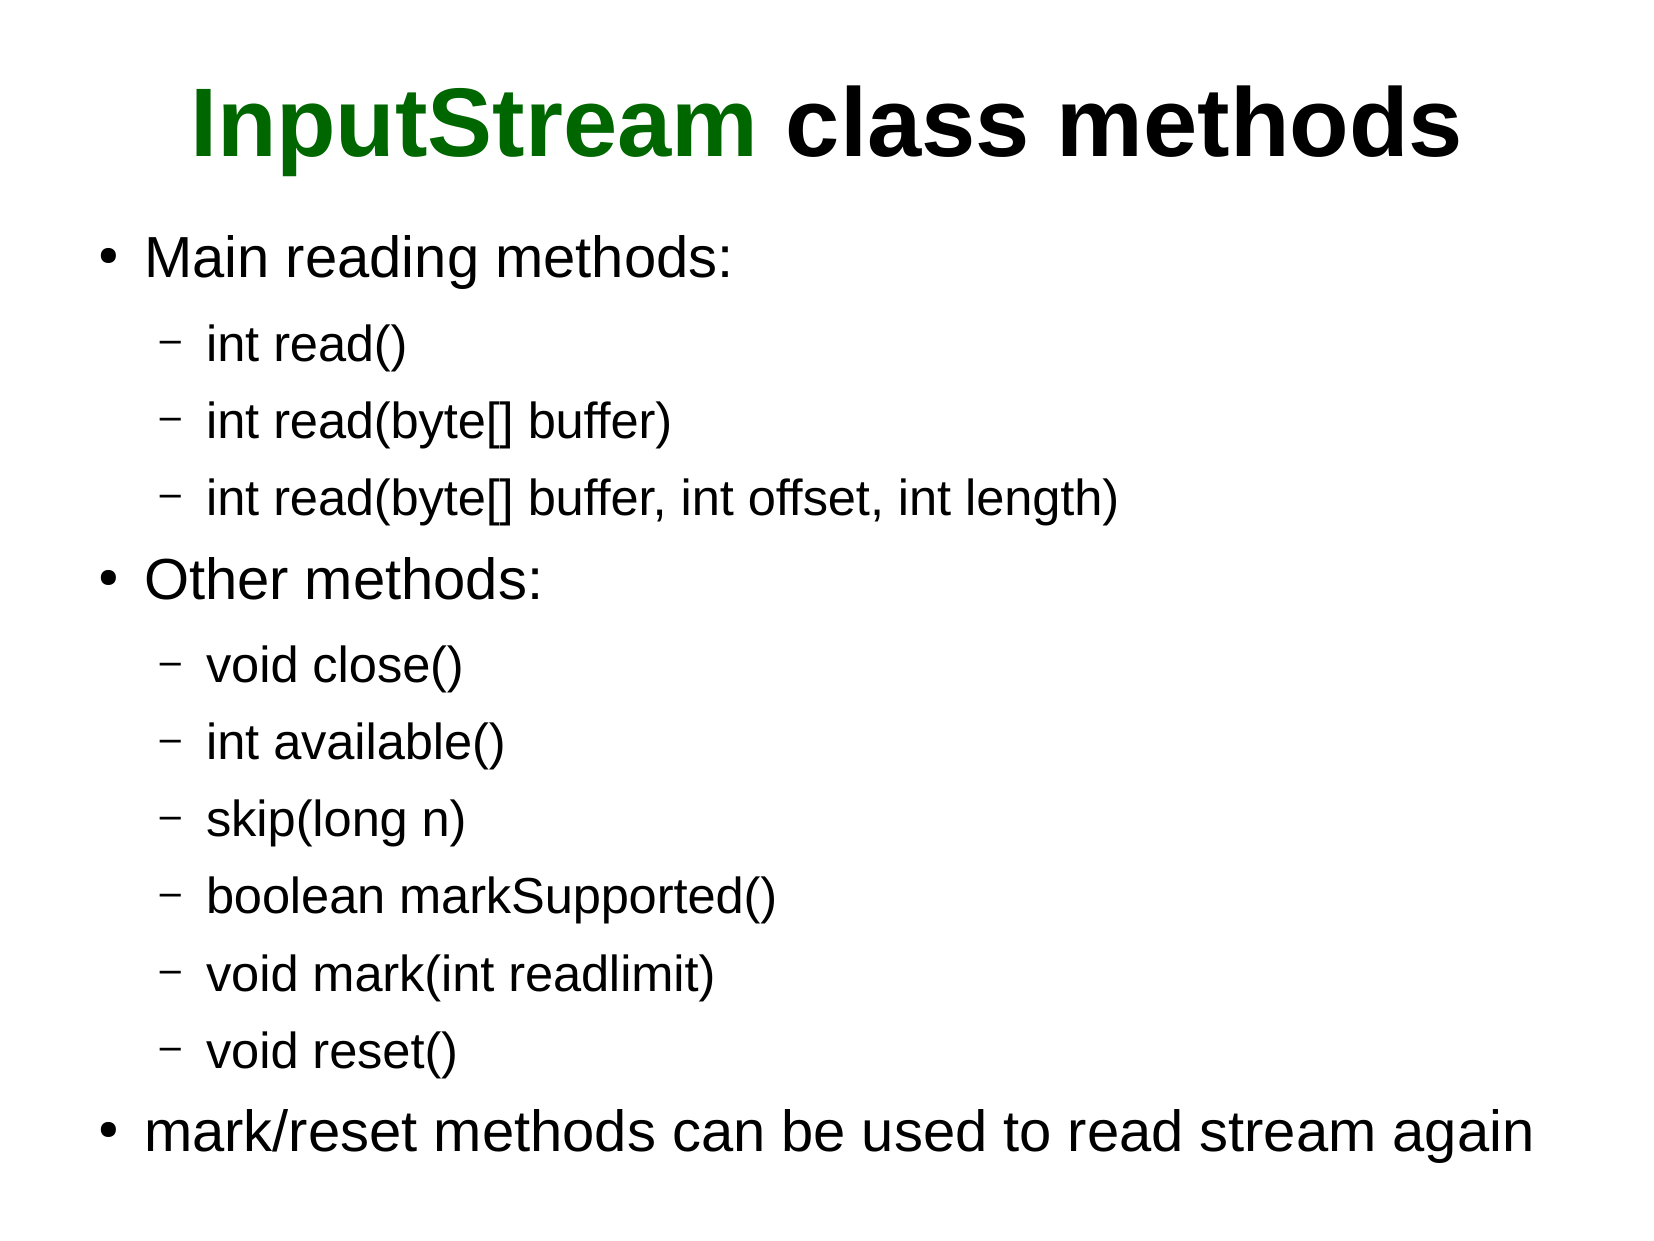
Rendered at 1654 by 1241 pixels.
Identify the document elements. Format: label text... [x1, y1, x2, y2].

title InputStream class methods [82, 49, 1571, 196]
list Main reading methods: int read() int read(byte[] buffer) int read(byte[] buffer, int offset, int length) Other methods: void close() int available() skip(long n) boolean markSupported() void mark(int readlimit) void reset() mark/reset methods can be used to read stream again [82, 225, 1538, 1186]
